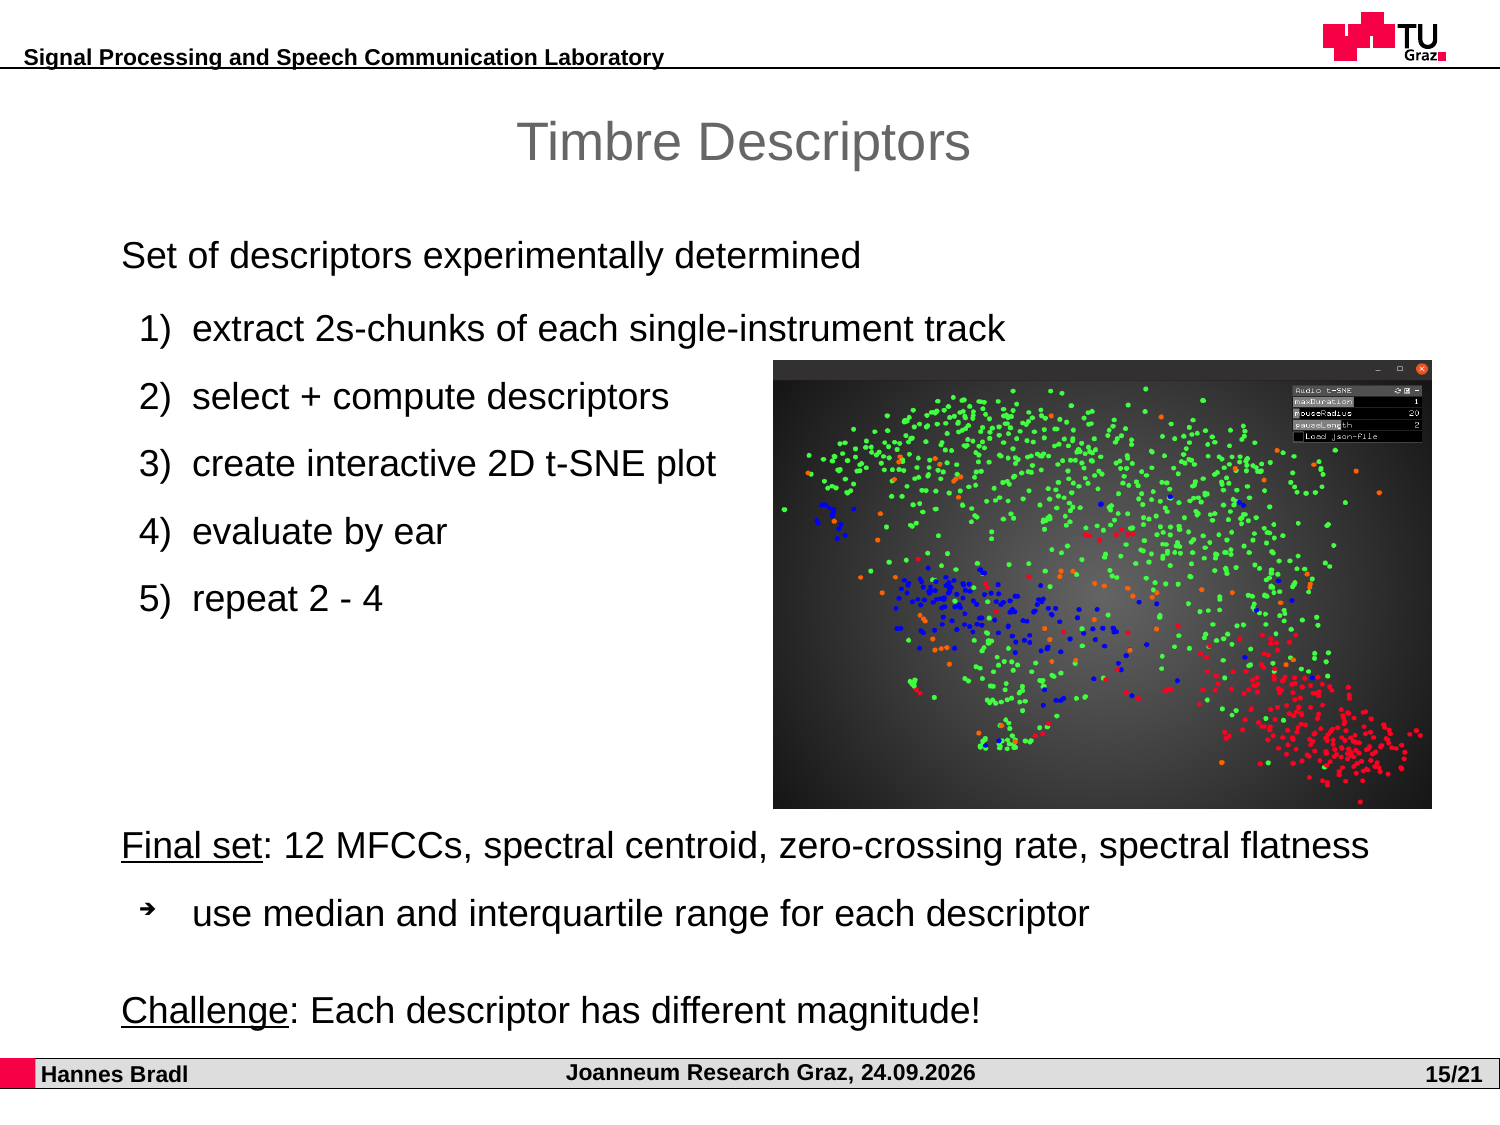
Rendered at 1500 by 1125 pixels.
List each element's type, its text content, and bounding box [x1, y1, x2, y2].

list Timbre Descriptors [107, 106, 1382, 200]
picture [773, 360, 1432, 809]
list Final set: 12 MFCCs, spectral centroid, zero-crossing rate, spectral flatness use median and interquartile range for each descriptor Challenge: Each descriptor has different magnitude! [106, 791, 1430, 998]
list Set of descriptors experimentally determined extract 2s-chunks of each single-instrument track select + compute descriptors create interactive 2D t-SNE plot evaluate by ear repeat 2 - 4 [106, 200, 1382, 596]
